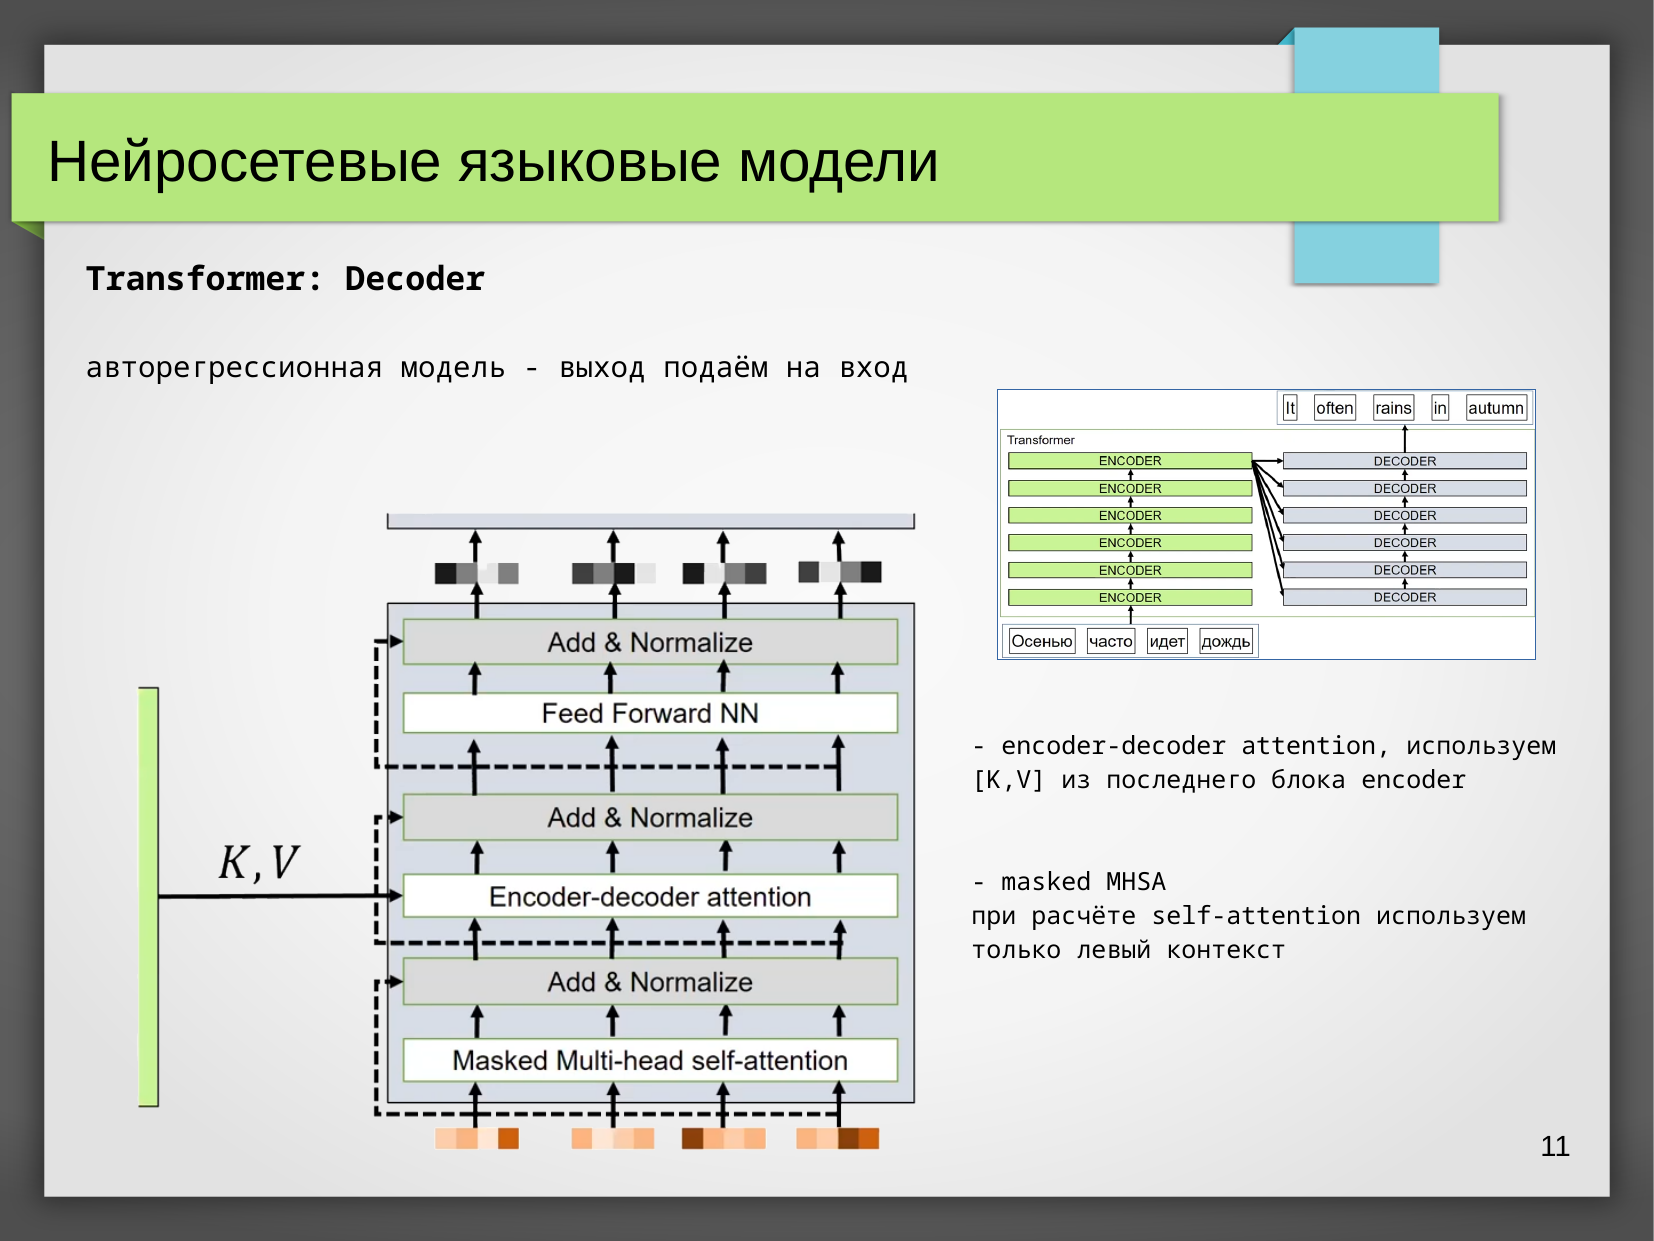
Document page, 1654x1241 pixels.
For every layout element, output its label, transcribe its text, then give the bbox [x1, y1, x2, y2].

picture [0, 0, 1654, 1241]
text_box - encoder-decoder attention, используем [K,V] из последнего блока encoder - masked MHSA при расчёте self-attention используем только левый контекст [956, 720, 1595, 1078]
text_box Transformer: Decoder авторегрессионная модель - выход подаём на вход [70, 248, 945, 449]
title Нейросетевые языковые модели [47, 121, 1241, 201]
